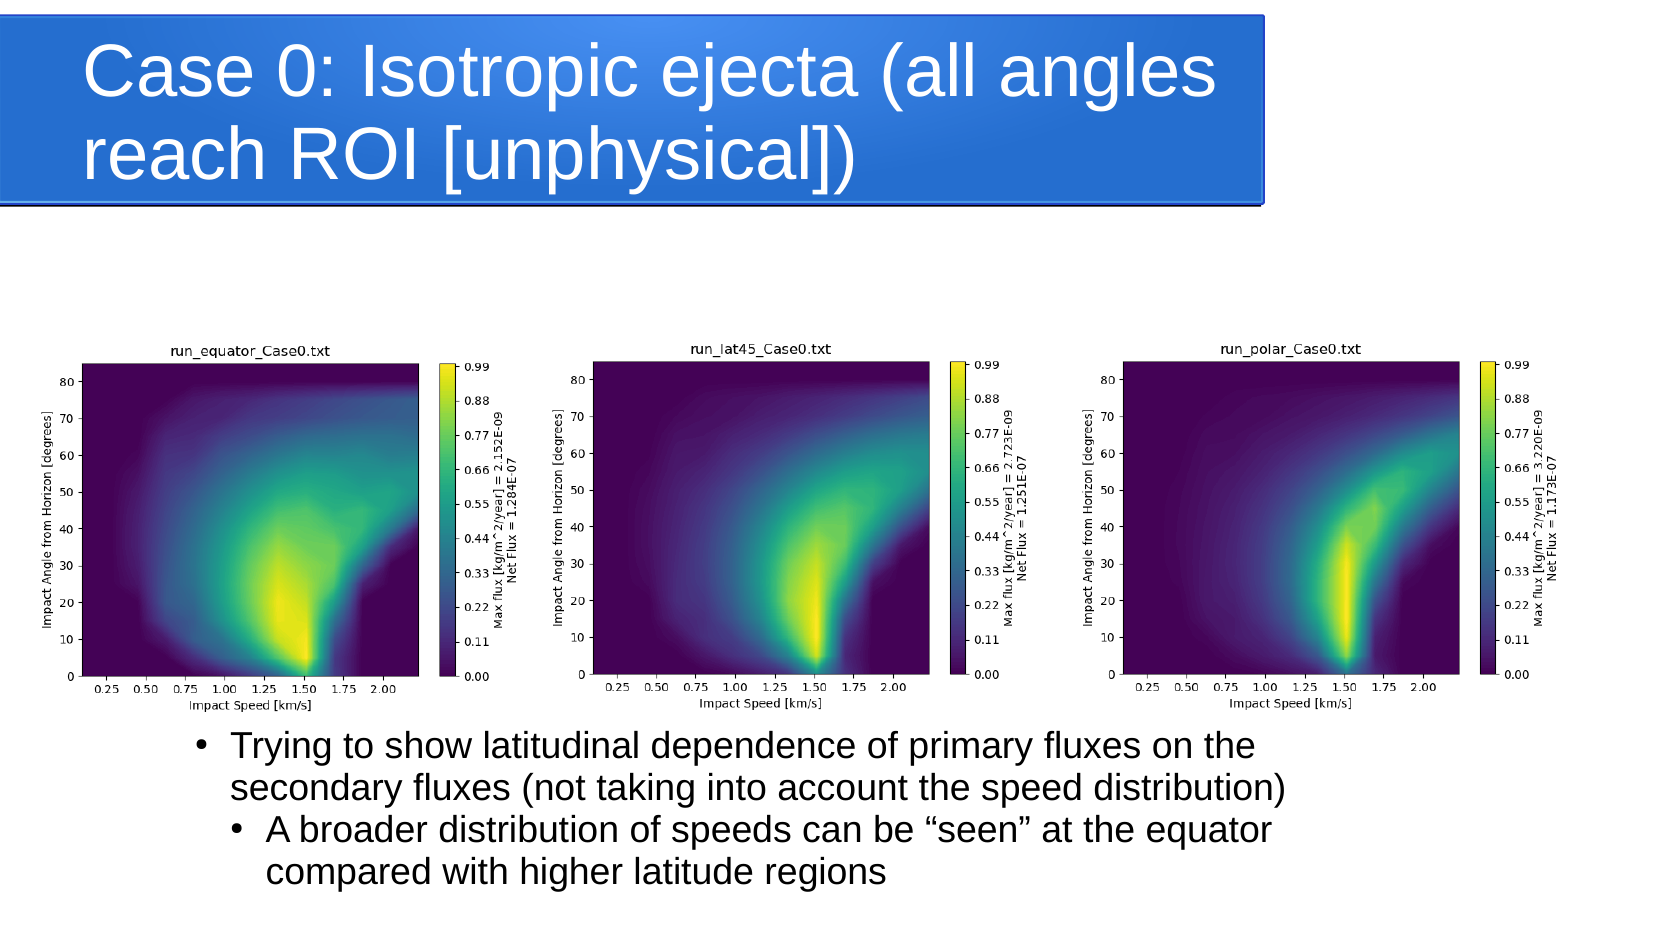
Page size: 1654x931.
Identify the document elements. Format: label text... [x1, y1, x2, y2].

title Case 0: Isotropic ejecta (all angles reach ROI [unphysical]) [82, 29, 1235, 196]
picture [14, 312, 1596, 721]
text_box Trying to show latitudinal dependence of primary fluxes on the secondary fluxes (not taking into account the speed distribution) A broader distribution of speeds can be “seen” at the equator compared with higher latitude regions [180, 717, 1306, 901]
